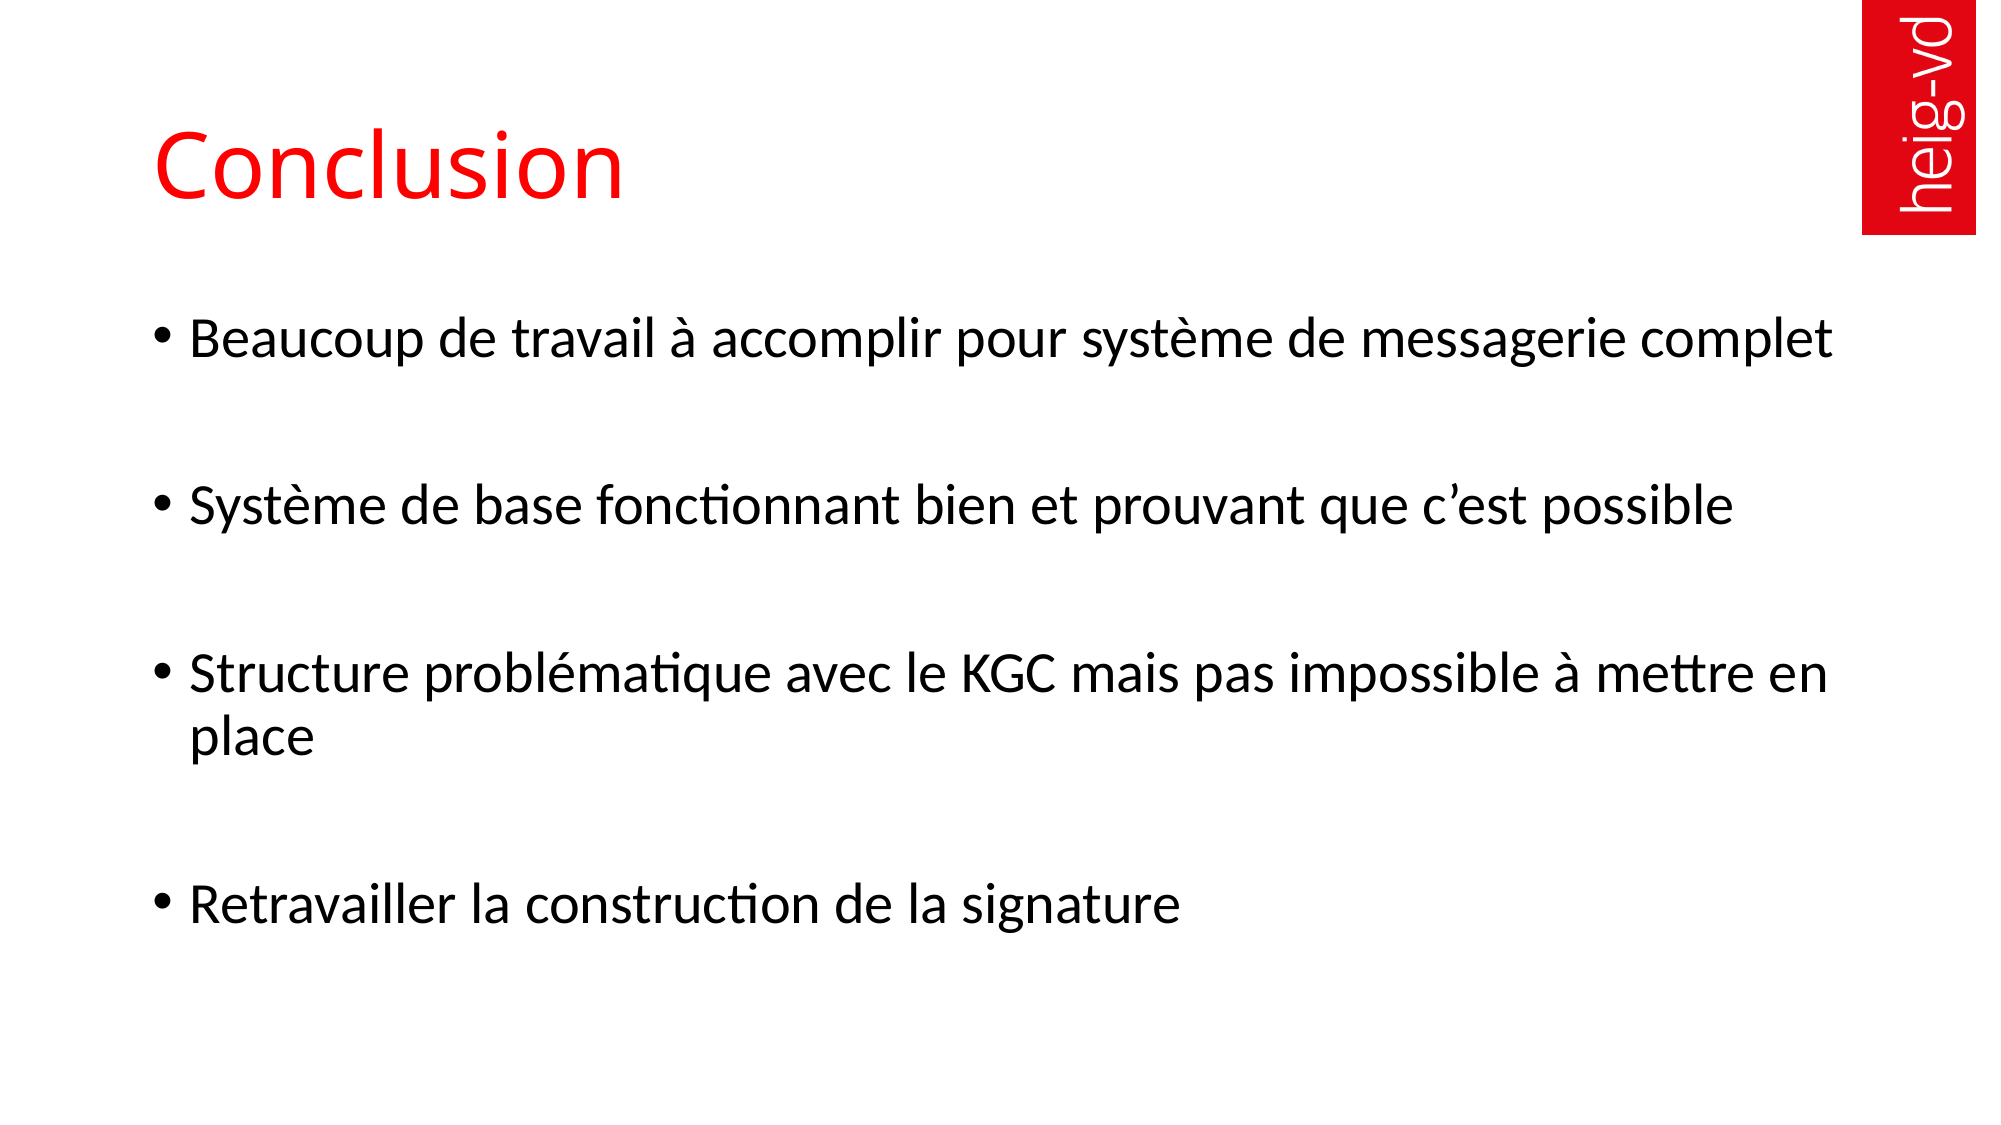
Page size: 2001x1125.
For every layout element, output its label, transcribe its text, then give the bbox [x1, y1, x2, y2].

title Conclusion [137, 59, 1863, 278]
picture [1862, 0, 1976, 236]
list Beaucoup de travail à accomplir pour système de messagerie complet Système de base fonctionnant bien et prouvant que c’est possible Structure problématique avec le KGC mais pas impossible à mettre en place Retravailler la construction de la signature [137, 299, 1863, 1014]
